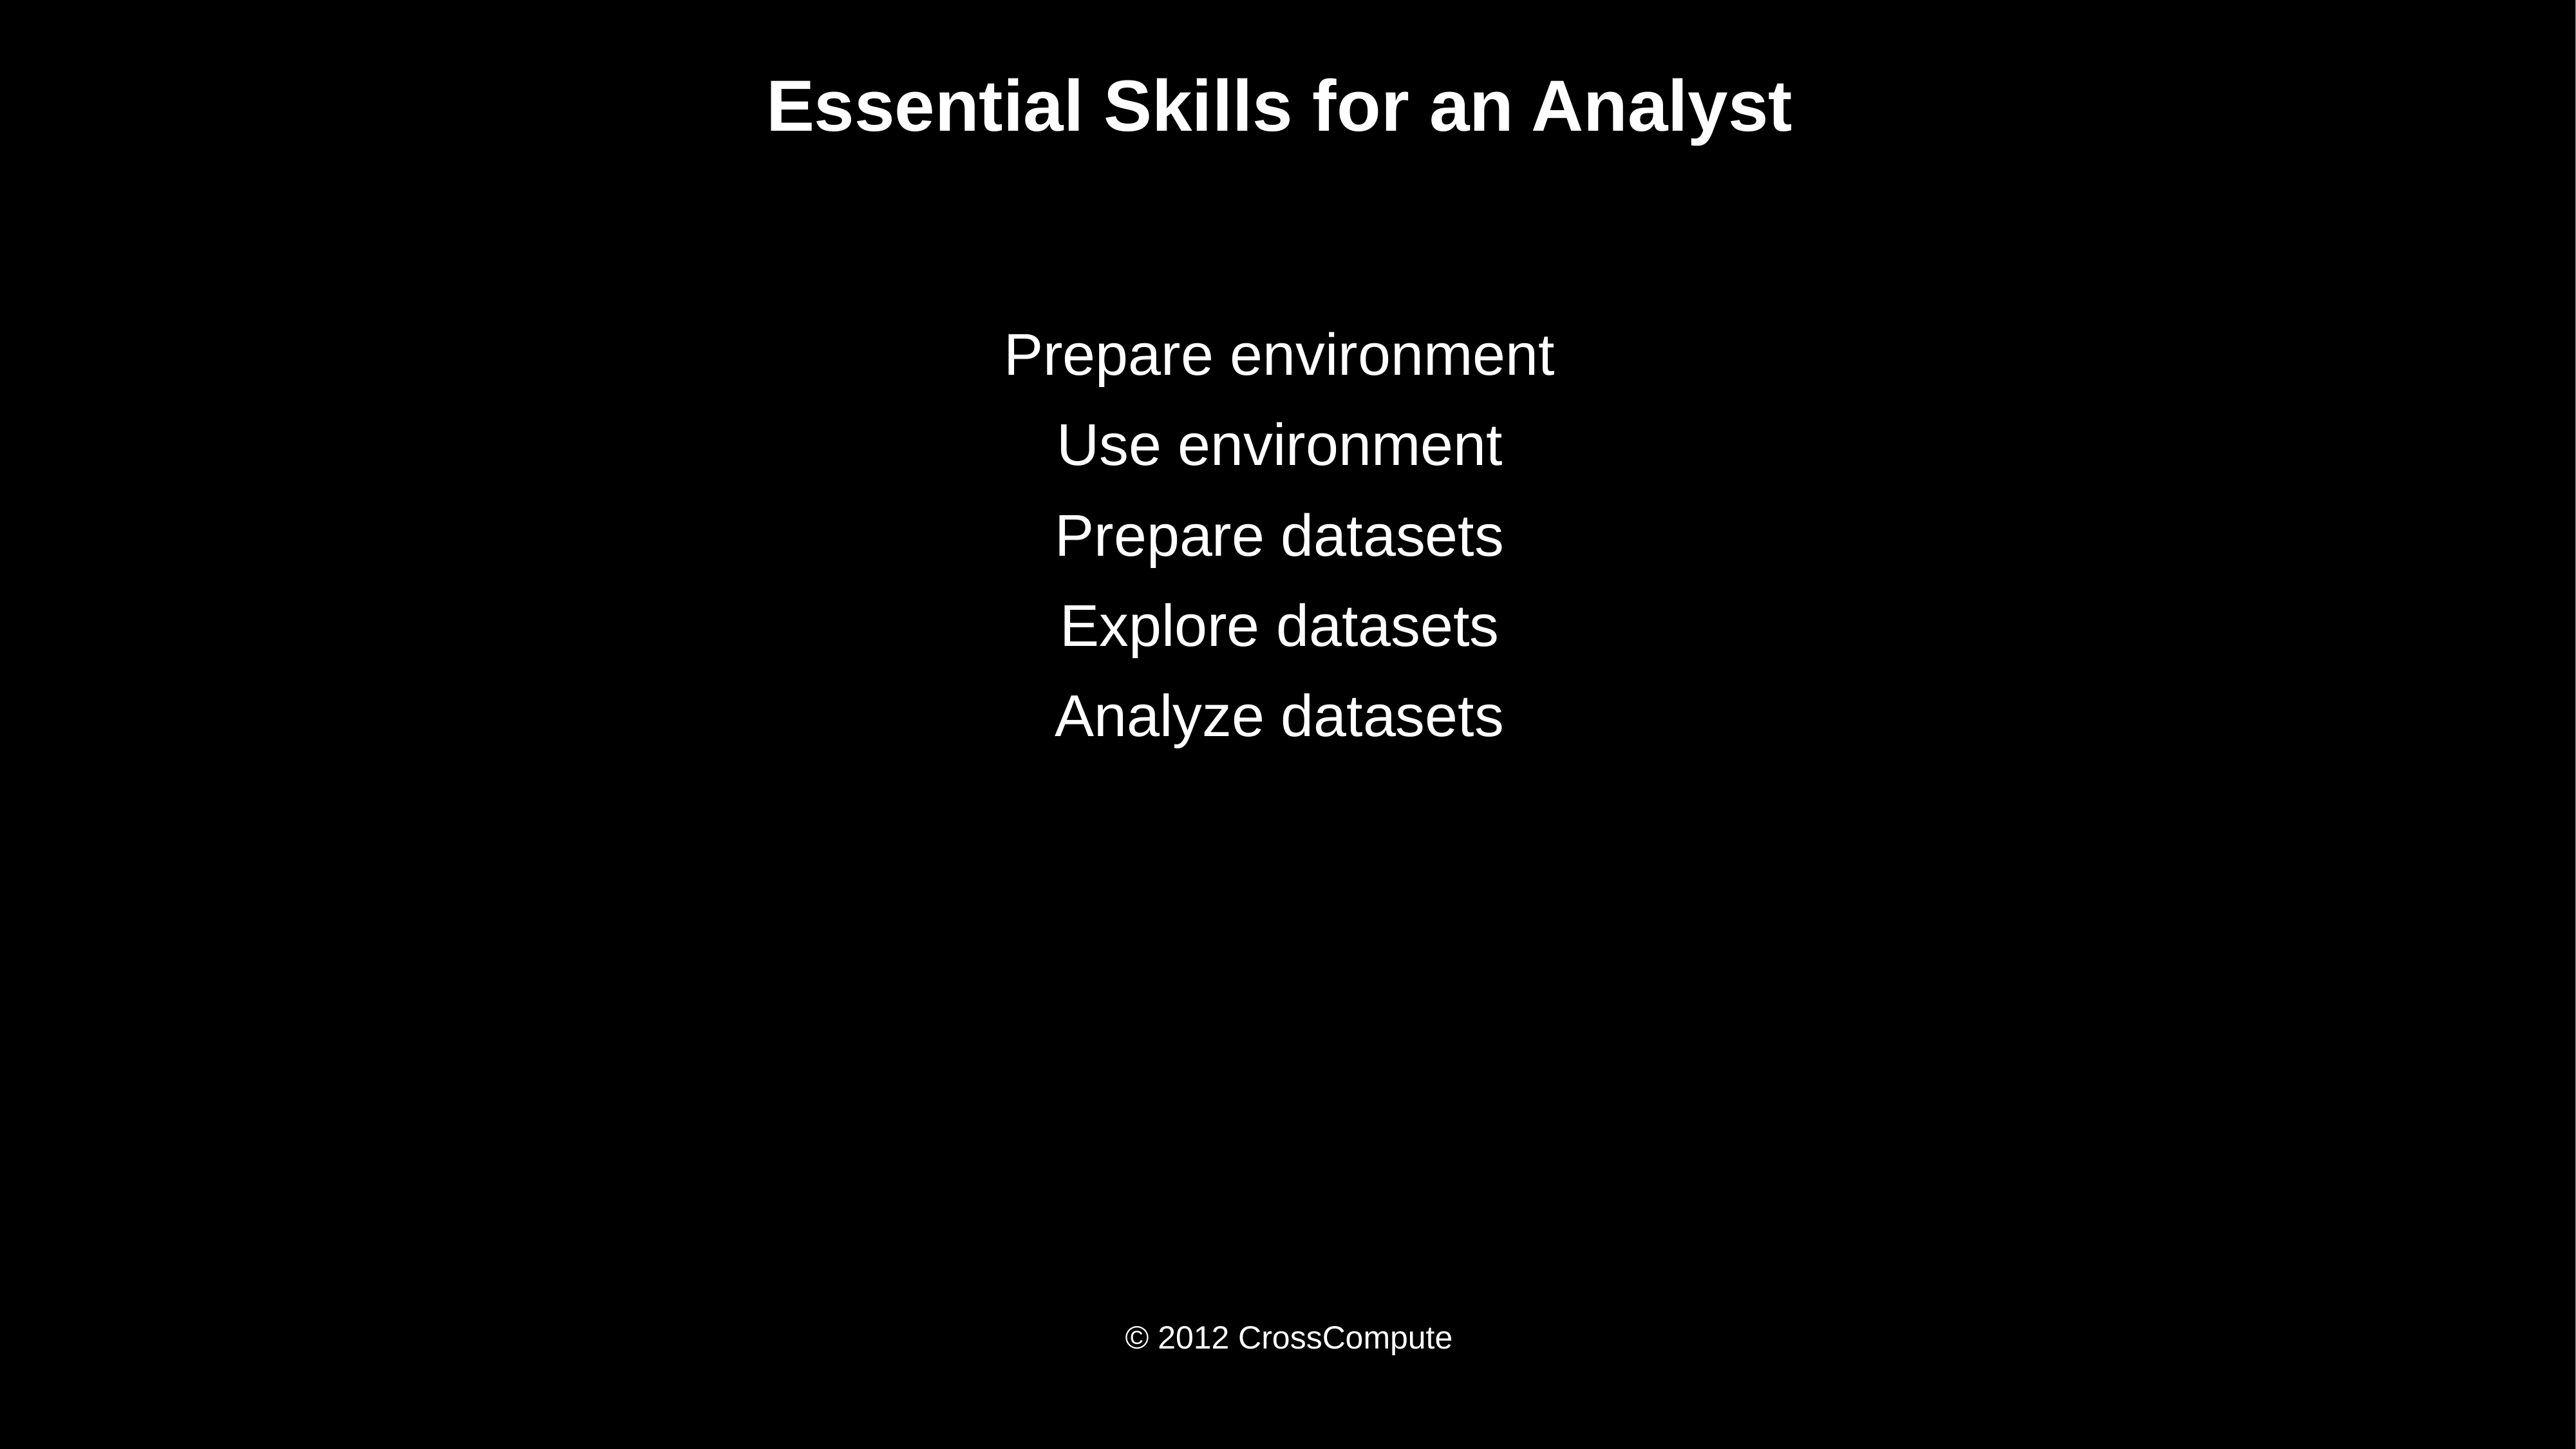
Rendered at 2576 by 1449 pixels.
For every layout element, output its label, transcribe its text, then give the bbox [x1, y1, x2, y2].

list Prepare environment Use environment Prepare datasets Explore datasets Analyze datasets [72, 231, 2488, 1073]
title Essential Skills for an Analyst [72, 19, 2488, 193]
